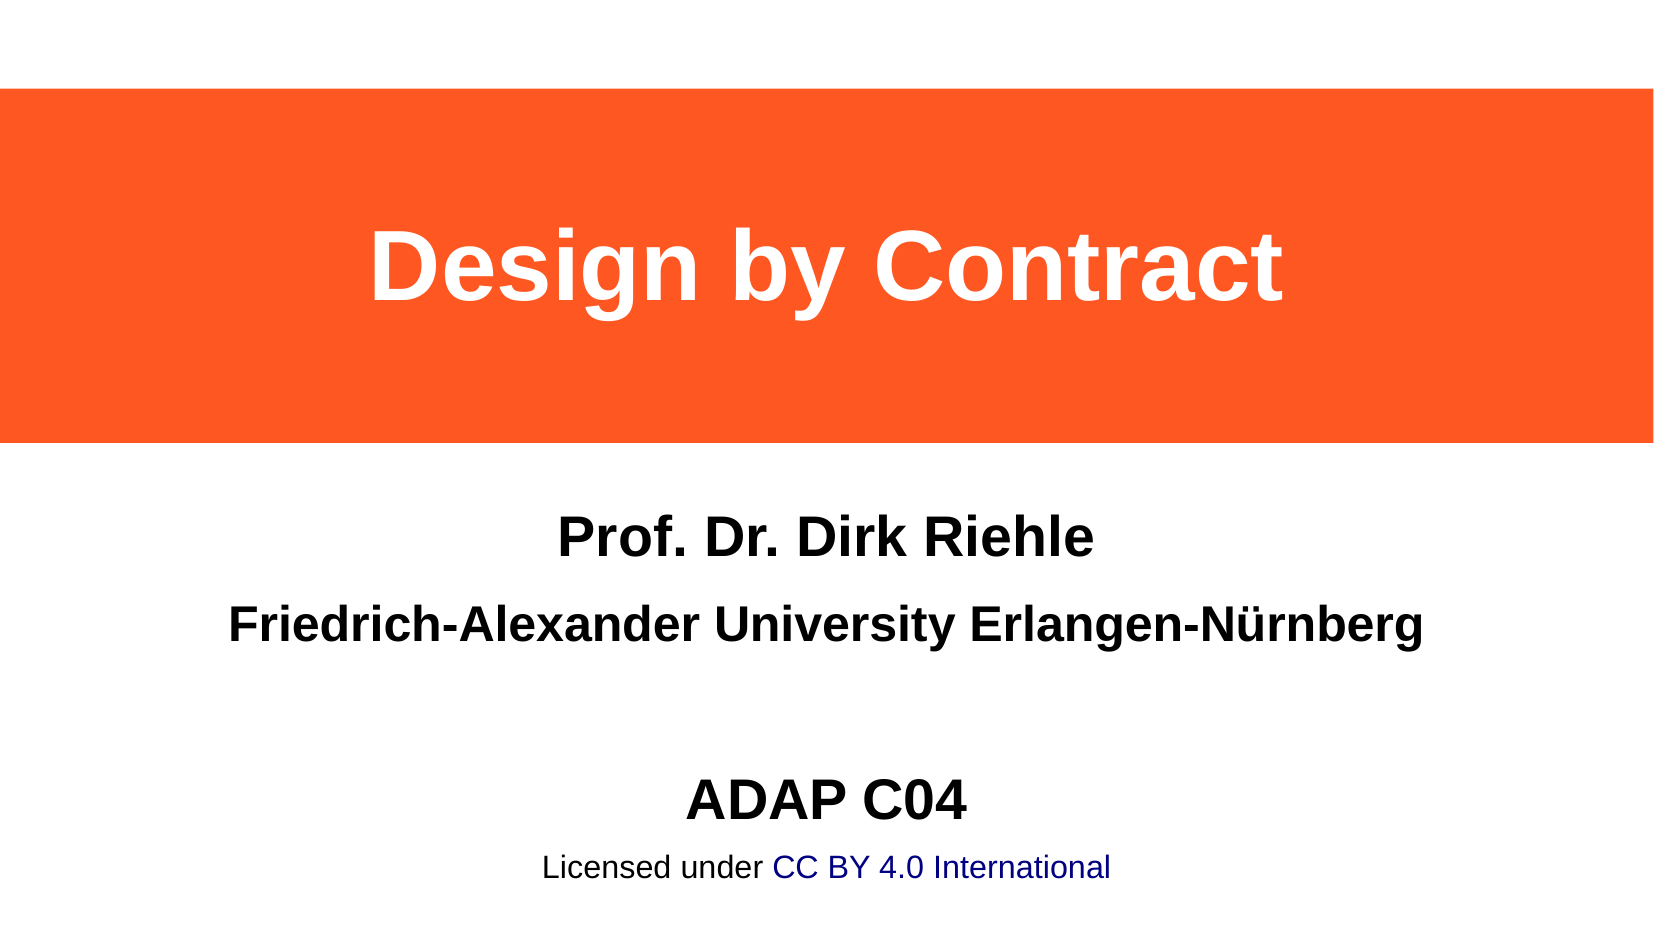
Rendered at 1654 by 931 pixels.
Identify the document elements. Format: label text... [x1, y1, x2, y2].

title Design by Contract [0, 88, 1654, 443]
subtitle Prof. Dr. Dirk Riehle Friedrich-Alexander University Erlangen-Nürnberg ADAP C04 Licensed under CC BY 4.0 International [29, 472, 1625, 886]
